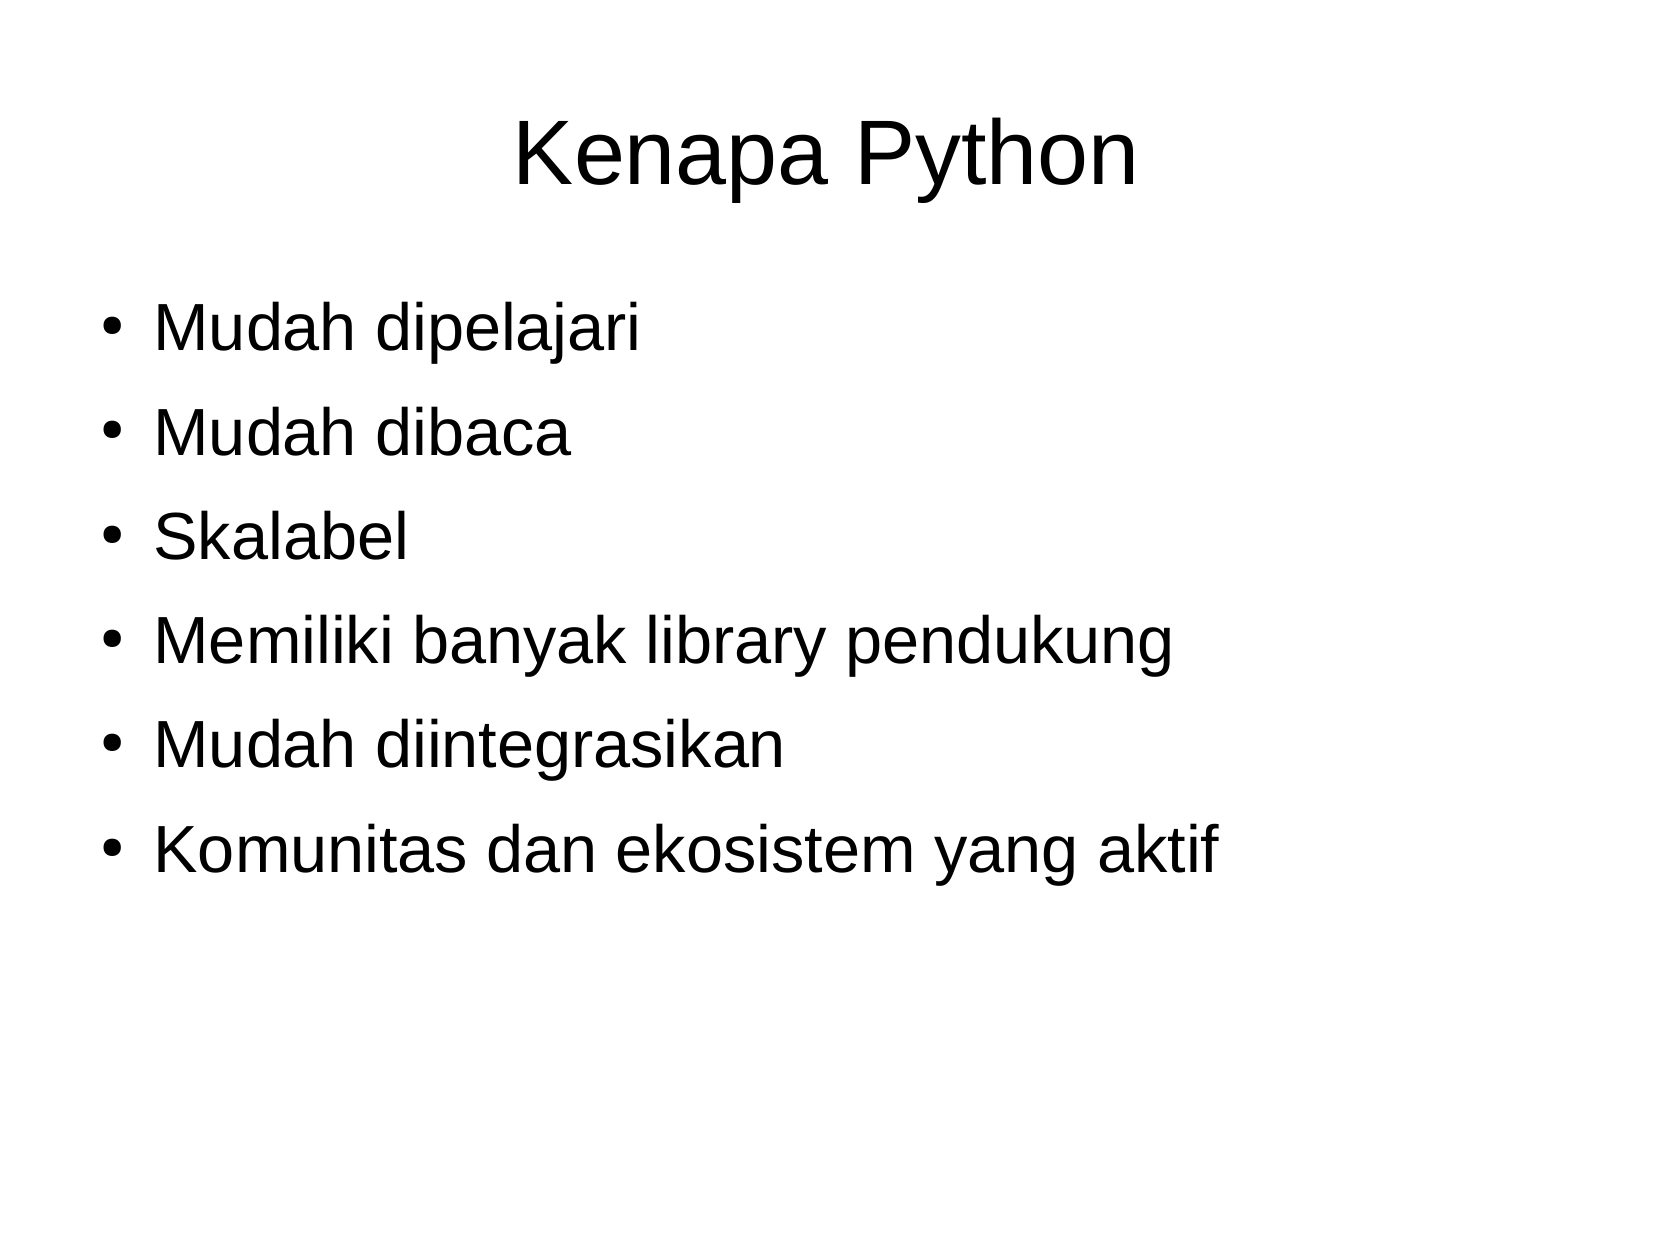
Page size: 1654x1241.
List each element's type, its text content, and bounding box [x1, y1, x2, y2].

list Mudah dipelajari Mudah dibaca Skalabel Memiliki banyak library pendukung Mudah diintegrasikan Komunitas dan ekosistem yang aktif [82, 290, 1571, 1010]
title Kenapa Python [82, 49, 1571, 257]
